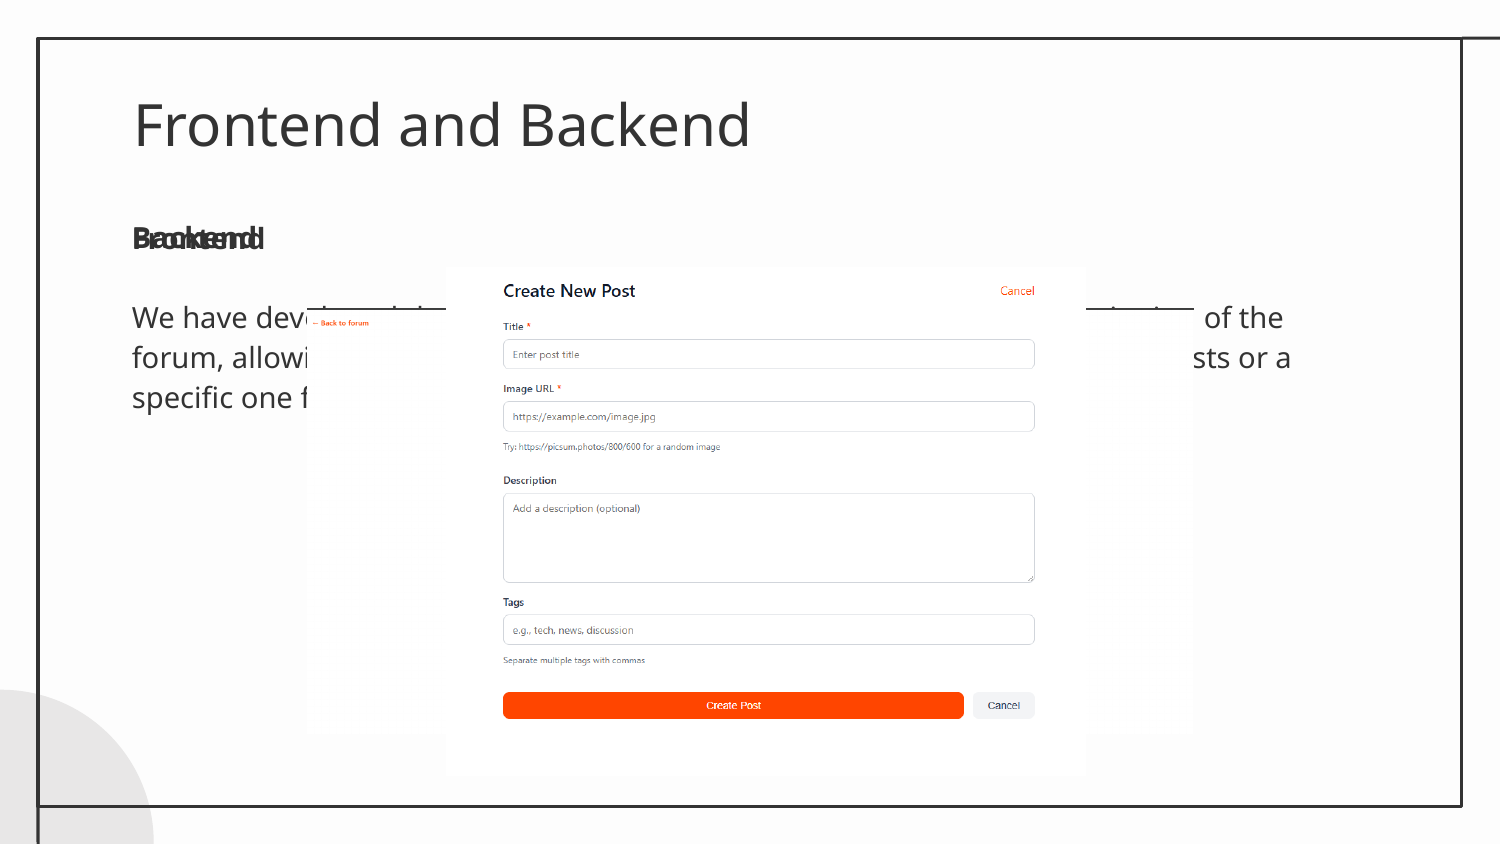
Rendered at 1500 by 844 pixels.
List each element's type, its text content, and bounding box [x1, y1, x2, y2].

text_box Frontend [116, 200, 1367, 683]
picture [307, 267, 1194, 776]
title Frontend and Backend [118, 72, 1384, 167]
